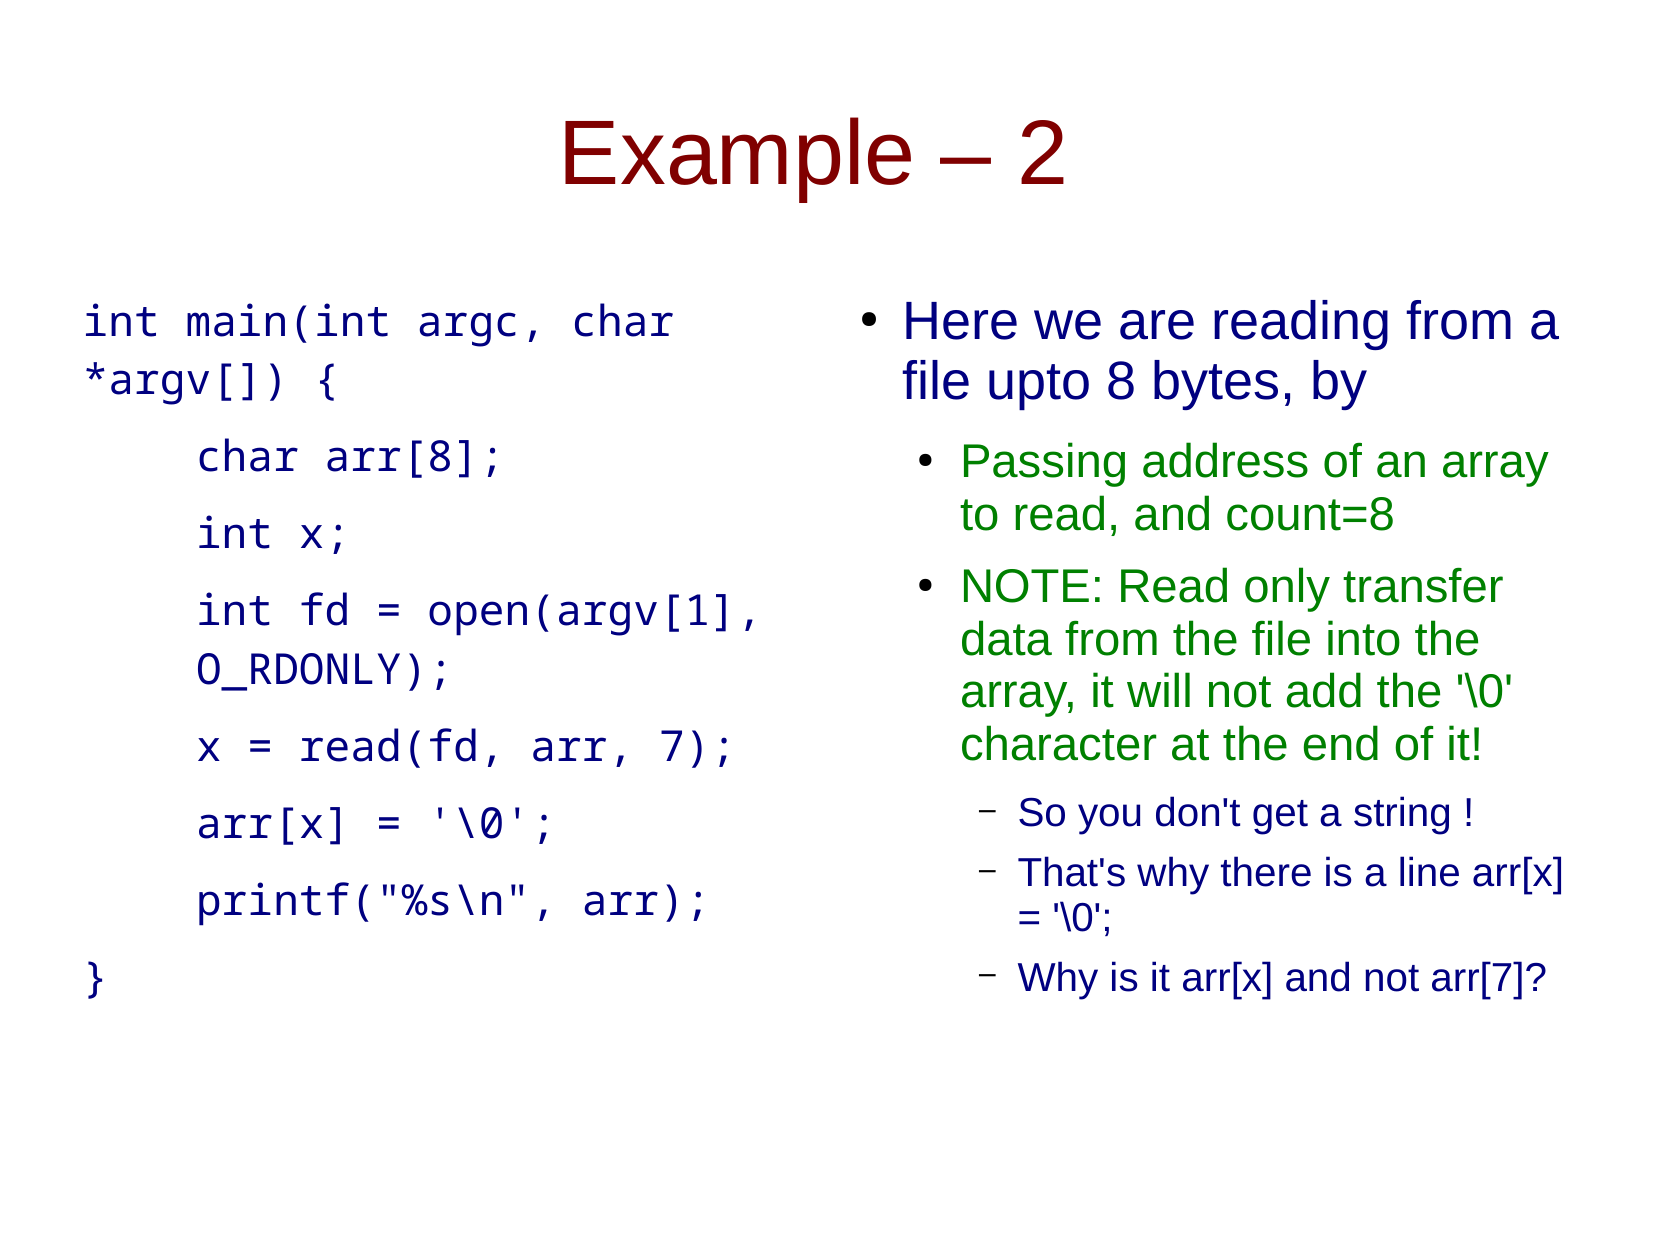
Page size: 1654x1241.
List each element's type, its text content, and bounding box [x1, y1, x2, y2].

list Here we are reading from a file upto 8 bytes, by Passing address of an array to read, and count=8 NOTE: Read only transfer data from the file into the array, it will not add the '\0' character at the end of it! So you don't get a string ! That's why there is a line arr[x] = '\0'; Why is it arr[x] and not arr[7]? [845, 290, 1572, 1010]
list int main(int argc, char *argv[]) { char arr[8]; int x; int fd = open(argv[1], O_RDONLY); x = read(fd, arr, 7); arr[x] = '\0'; printf("%s\n", arr); } [82, 290, 809, 1010]
title Example – 2 [82, 49, 1571, 257]
